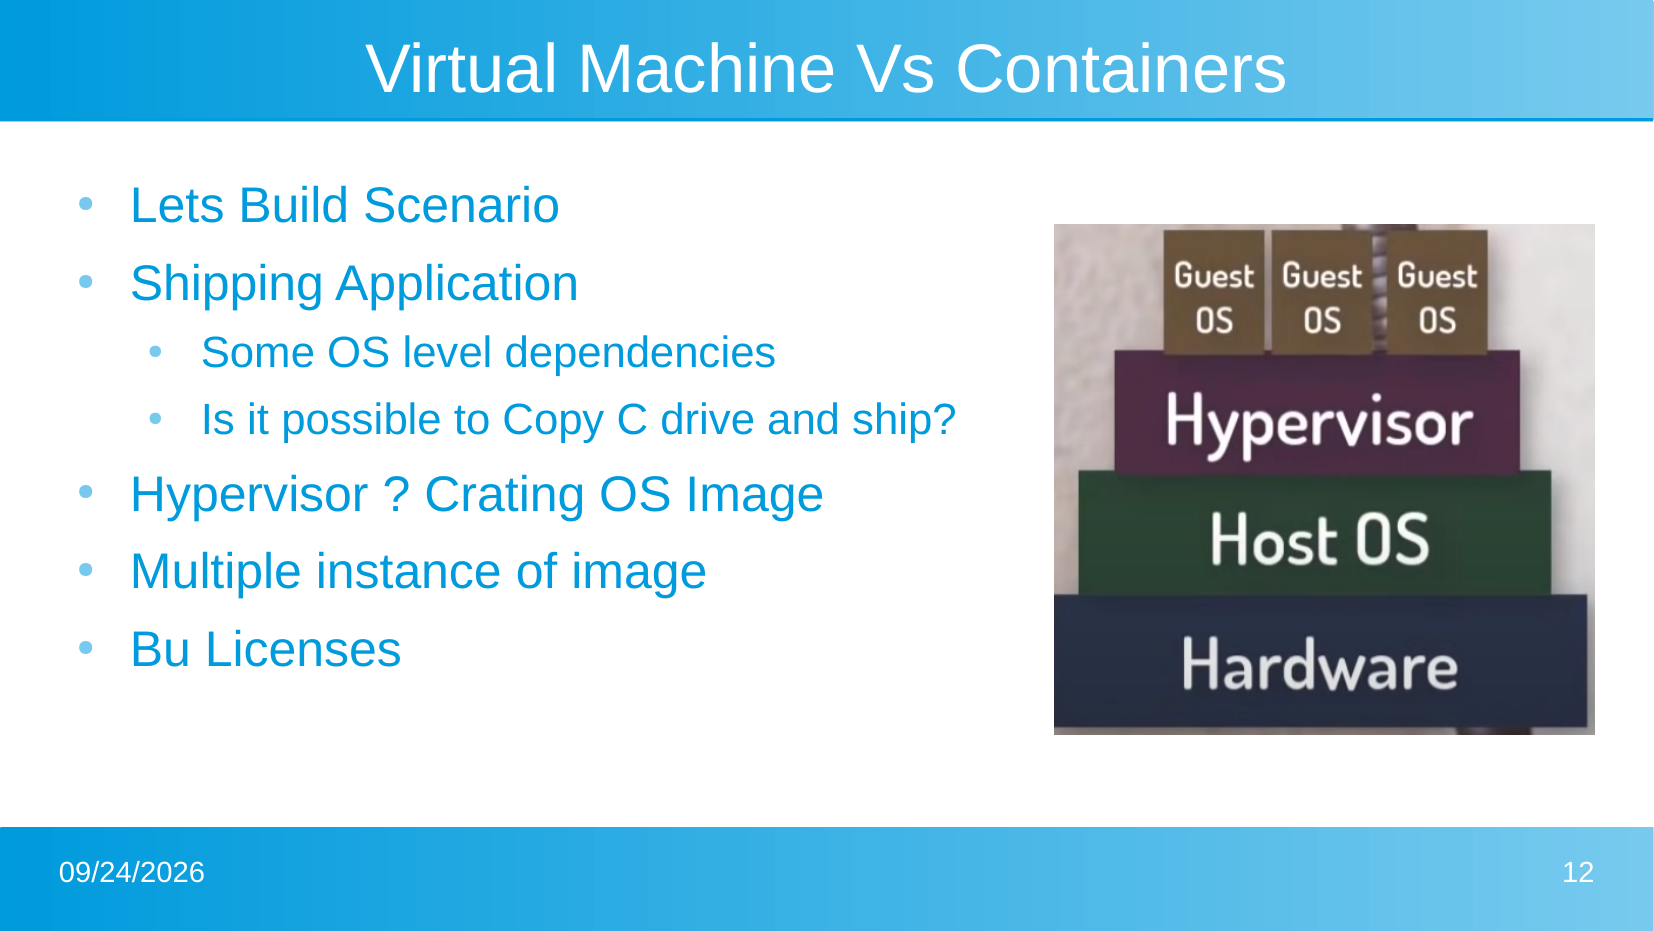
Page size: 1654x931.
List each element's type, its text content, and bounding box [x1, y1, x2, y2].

title Virtual Machine Vs Containers [59, 29, 1595, 108]
list Lets Build Scenario Shipping Application Some OS level dependencies Is it possible to Copy C drive and ship? Hypervisor ? Crating OS Image Multiple instance of image Bu Licenses [59, 177, 1595, 768]
picture [1054, 224, 1595, 735]
